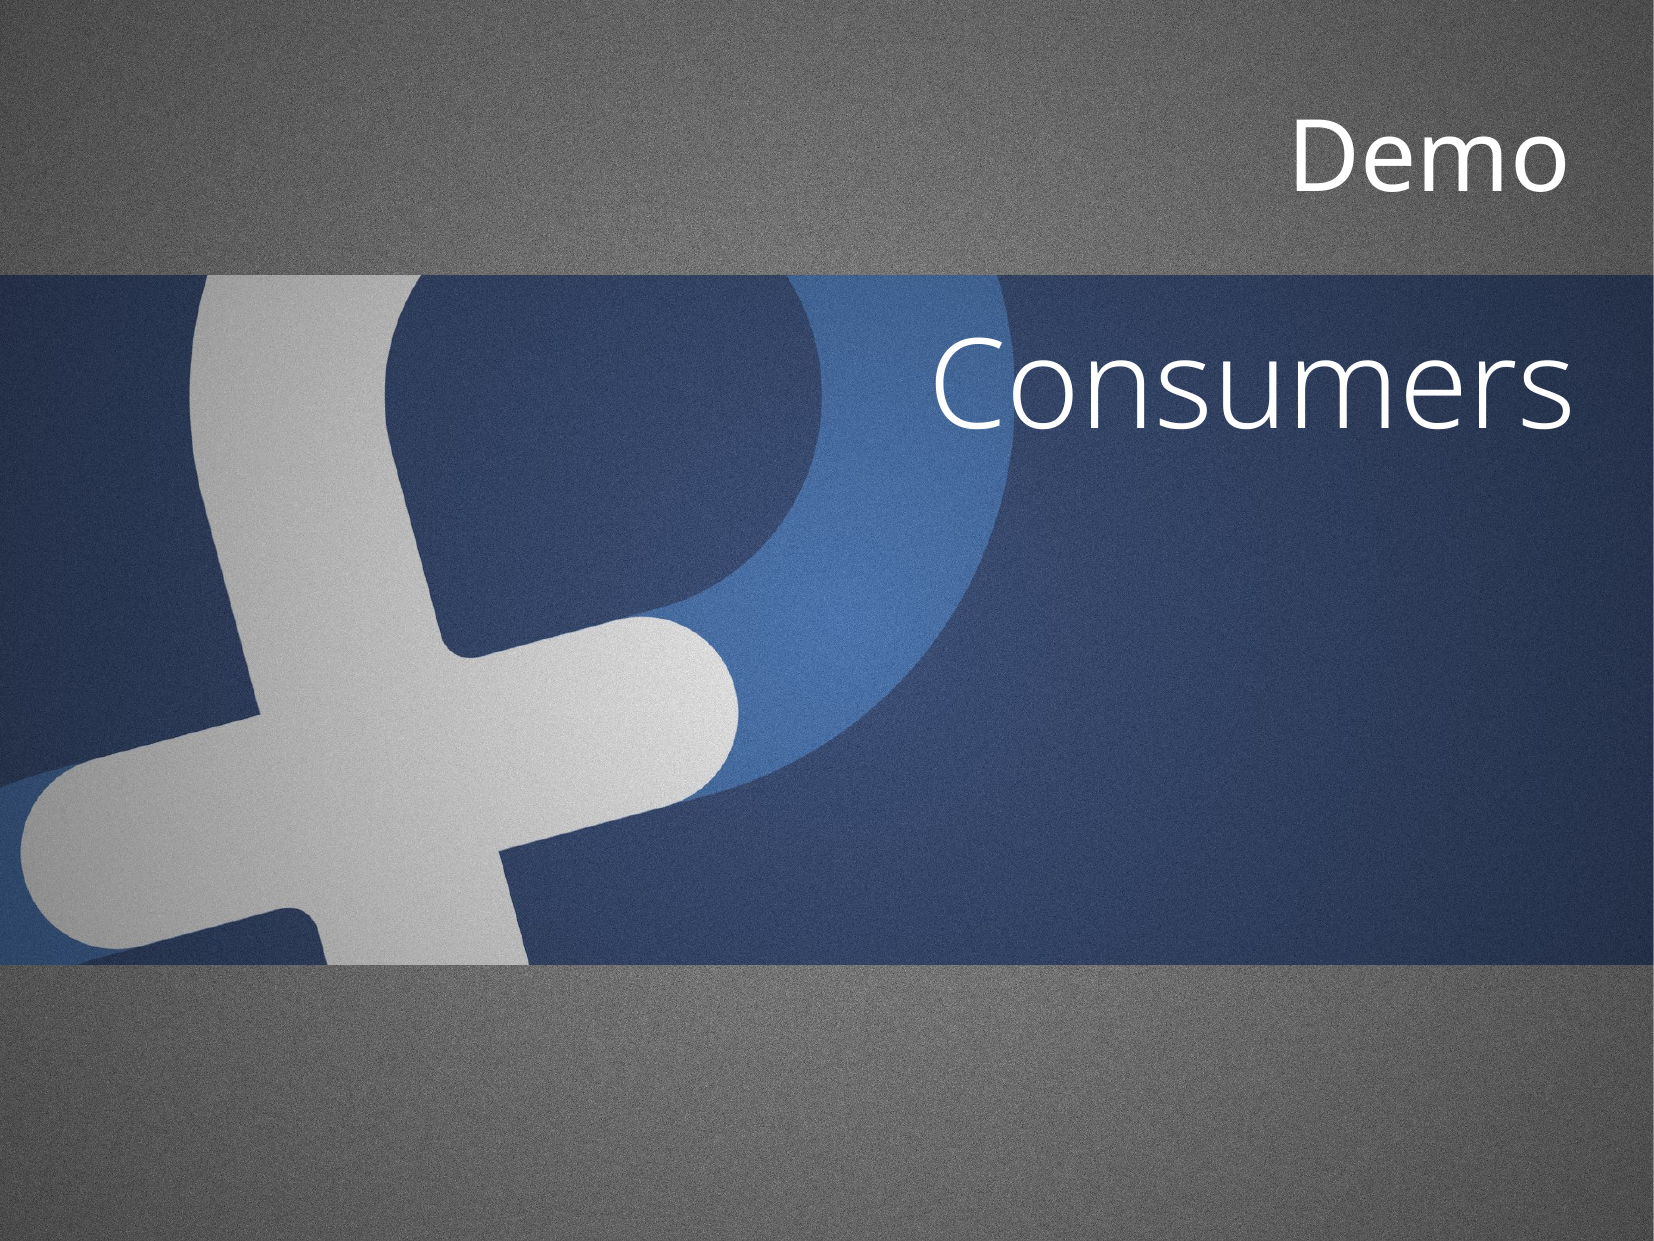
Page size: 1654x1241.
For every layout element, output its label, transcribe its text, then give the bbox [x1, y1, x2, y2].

picture [0, 0, 1654, 1241]
title Demo [82, 49, 1571, 257]
subtitle Consumers [88, 295, 1577, 1114]
